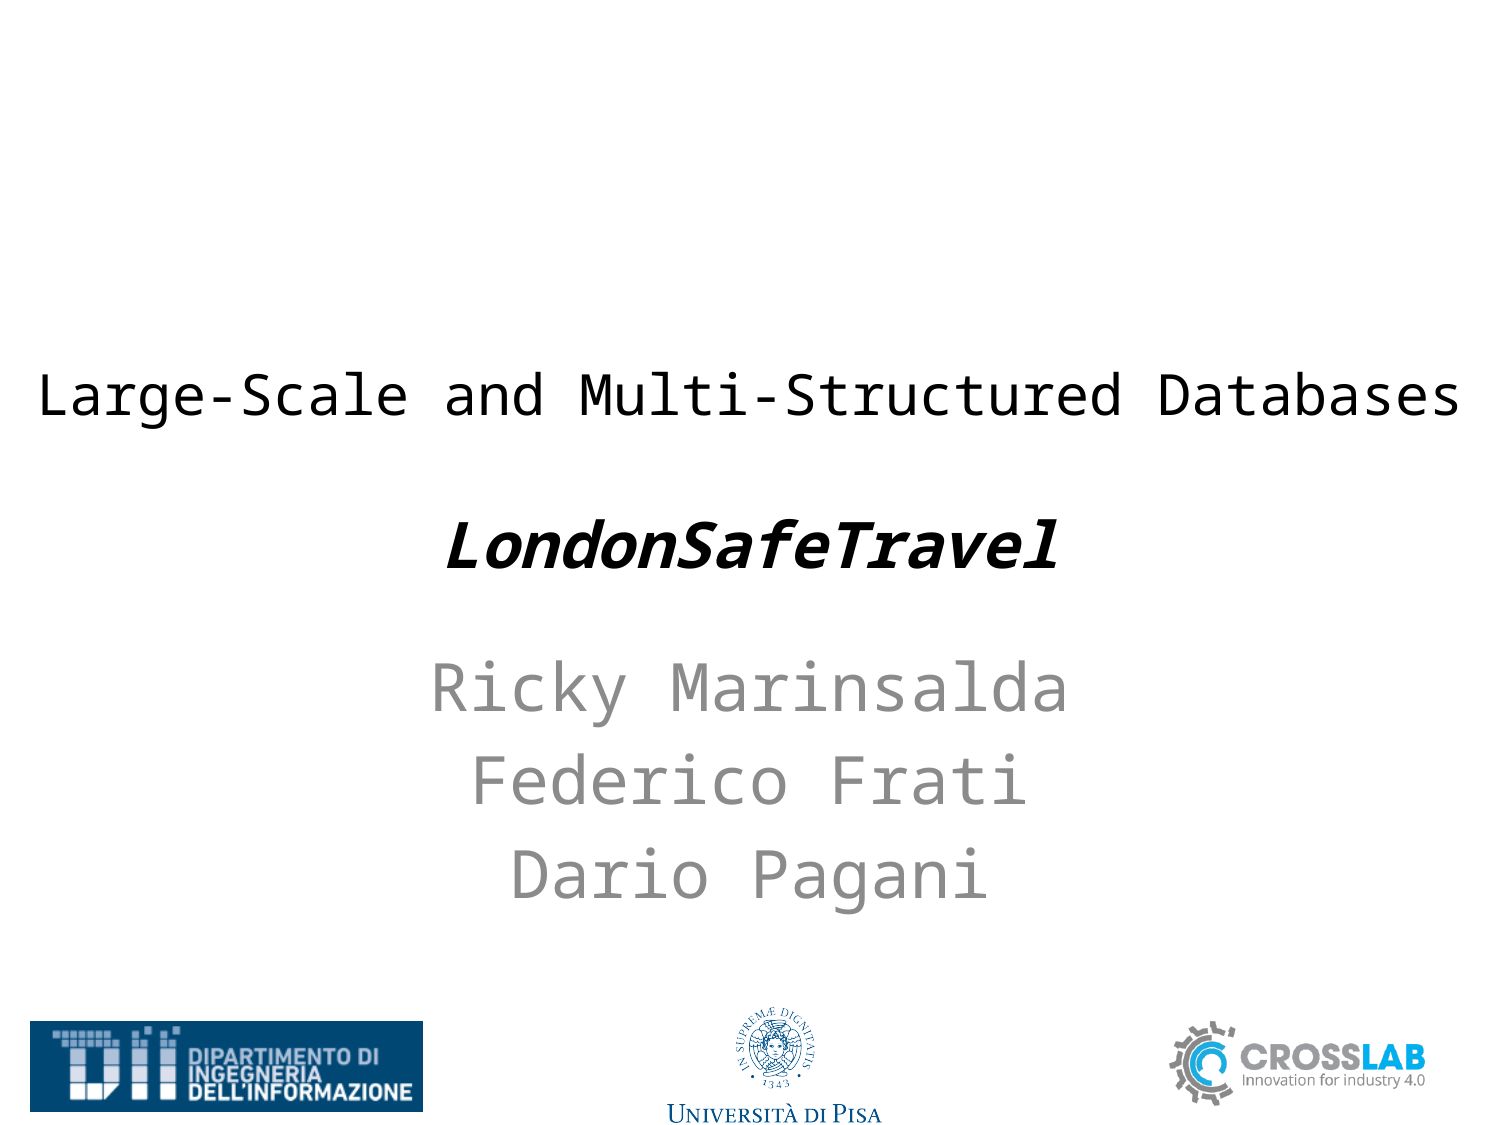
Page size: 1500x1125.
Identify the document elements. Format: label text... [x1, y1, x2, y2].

subtitle Ricky Marinsalda Federico Frati Dario Pagani [225, 637, 1275, 925]
title Large-Scale and Multi-Structured Databases LondonSafeTravel [0, 349, 1500, 591]
picture [1169, 1021, 1425, 1106]
picture [30, 1021, 423, 1112]
picture [667, 1007, 882, 1123]
